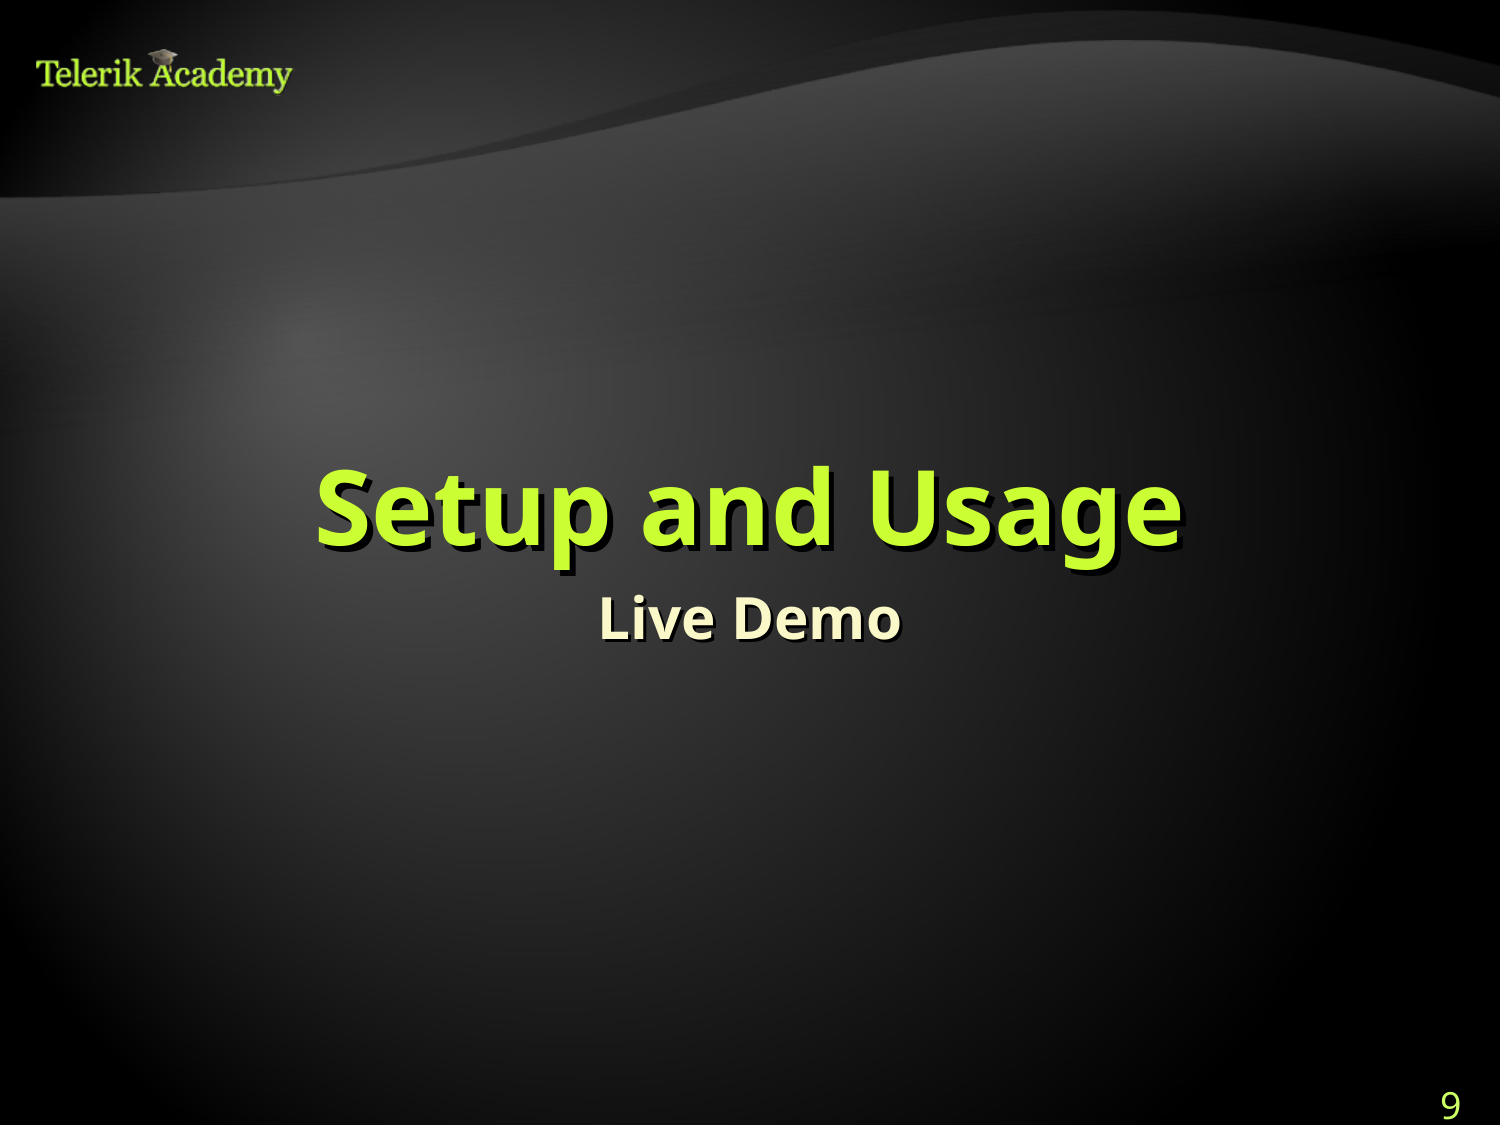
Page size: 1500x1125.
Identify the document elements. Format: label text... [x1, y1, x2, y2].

title Setup and Usage [99, 450, 1400, 563]
text_box 9 [1425, 1074, 1500, 1113]
subtitle Live Demo [99, 569, 1400, 663]
